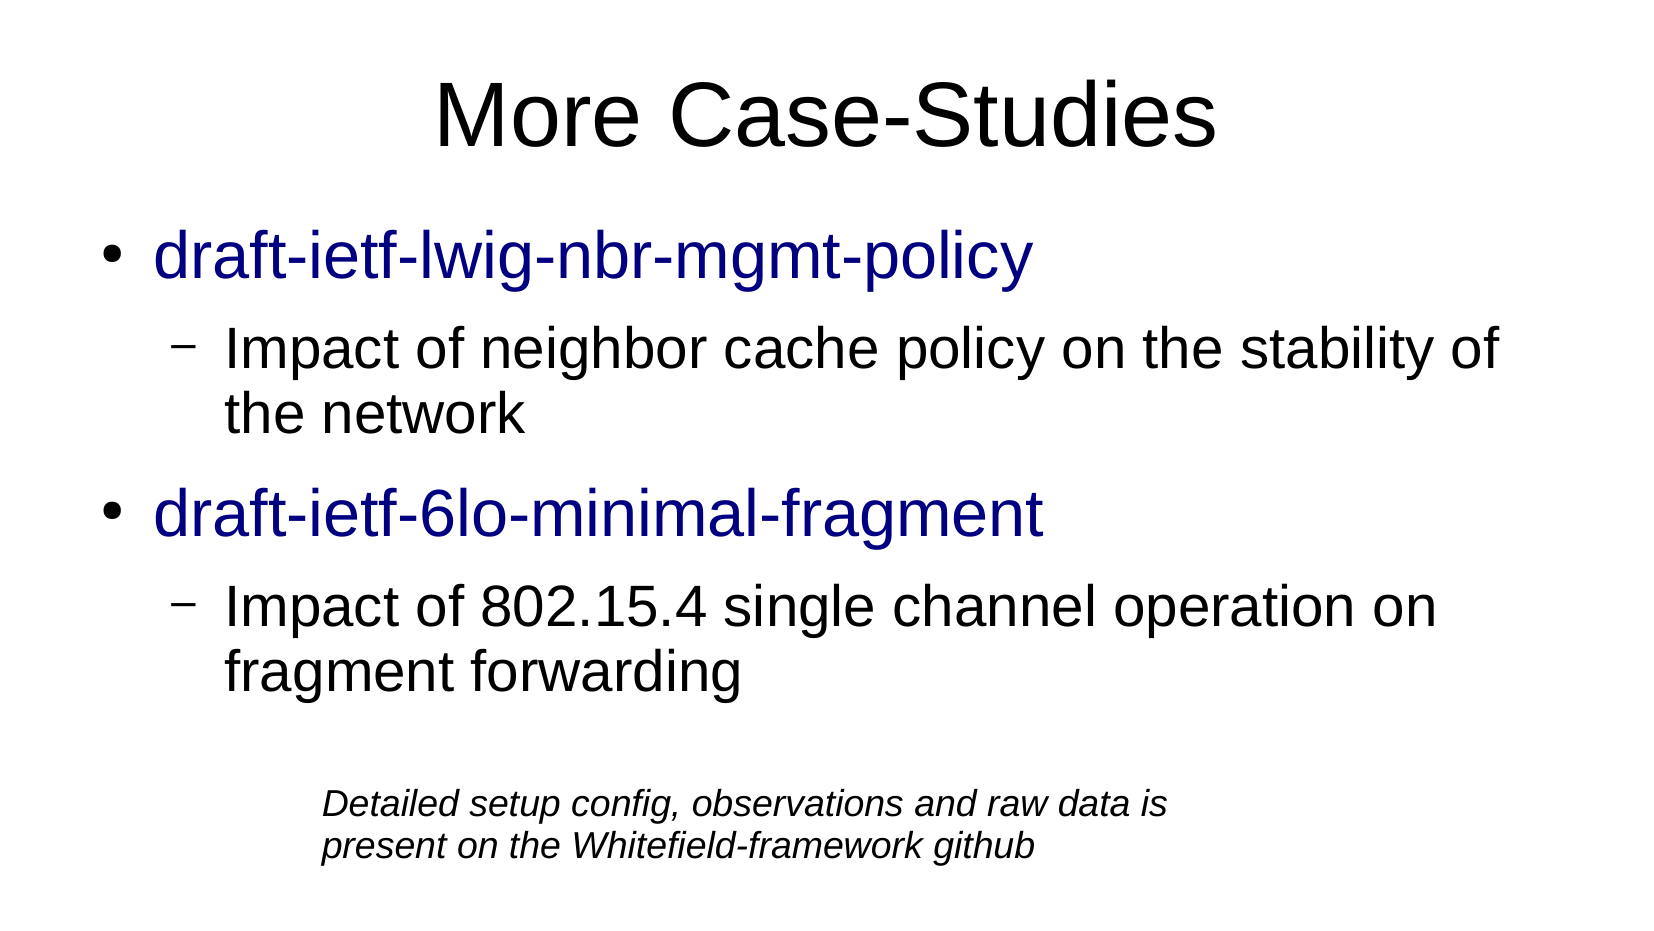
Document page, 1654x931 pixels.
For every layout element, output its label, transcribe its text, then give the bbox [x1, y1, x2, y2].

list draft-ietf-lwig-nbr-mgmt-policy Impact of neighbor cache policy on the stability of the network draft-ietf-6lo-minimal-fragment Impact of 802.15.4 single channel operation on fragment forwarding [82, 217, 1571, 758]
text_box Detailed setup config, observations and raw data is present on the Whitefield-framework github [307, 775, 1288, 875]
title More Case-Studies [82, 37, 1571, 193]
